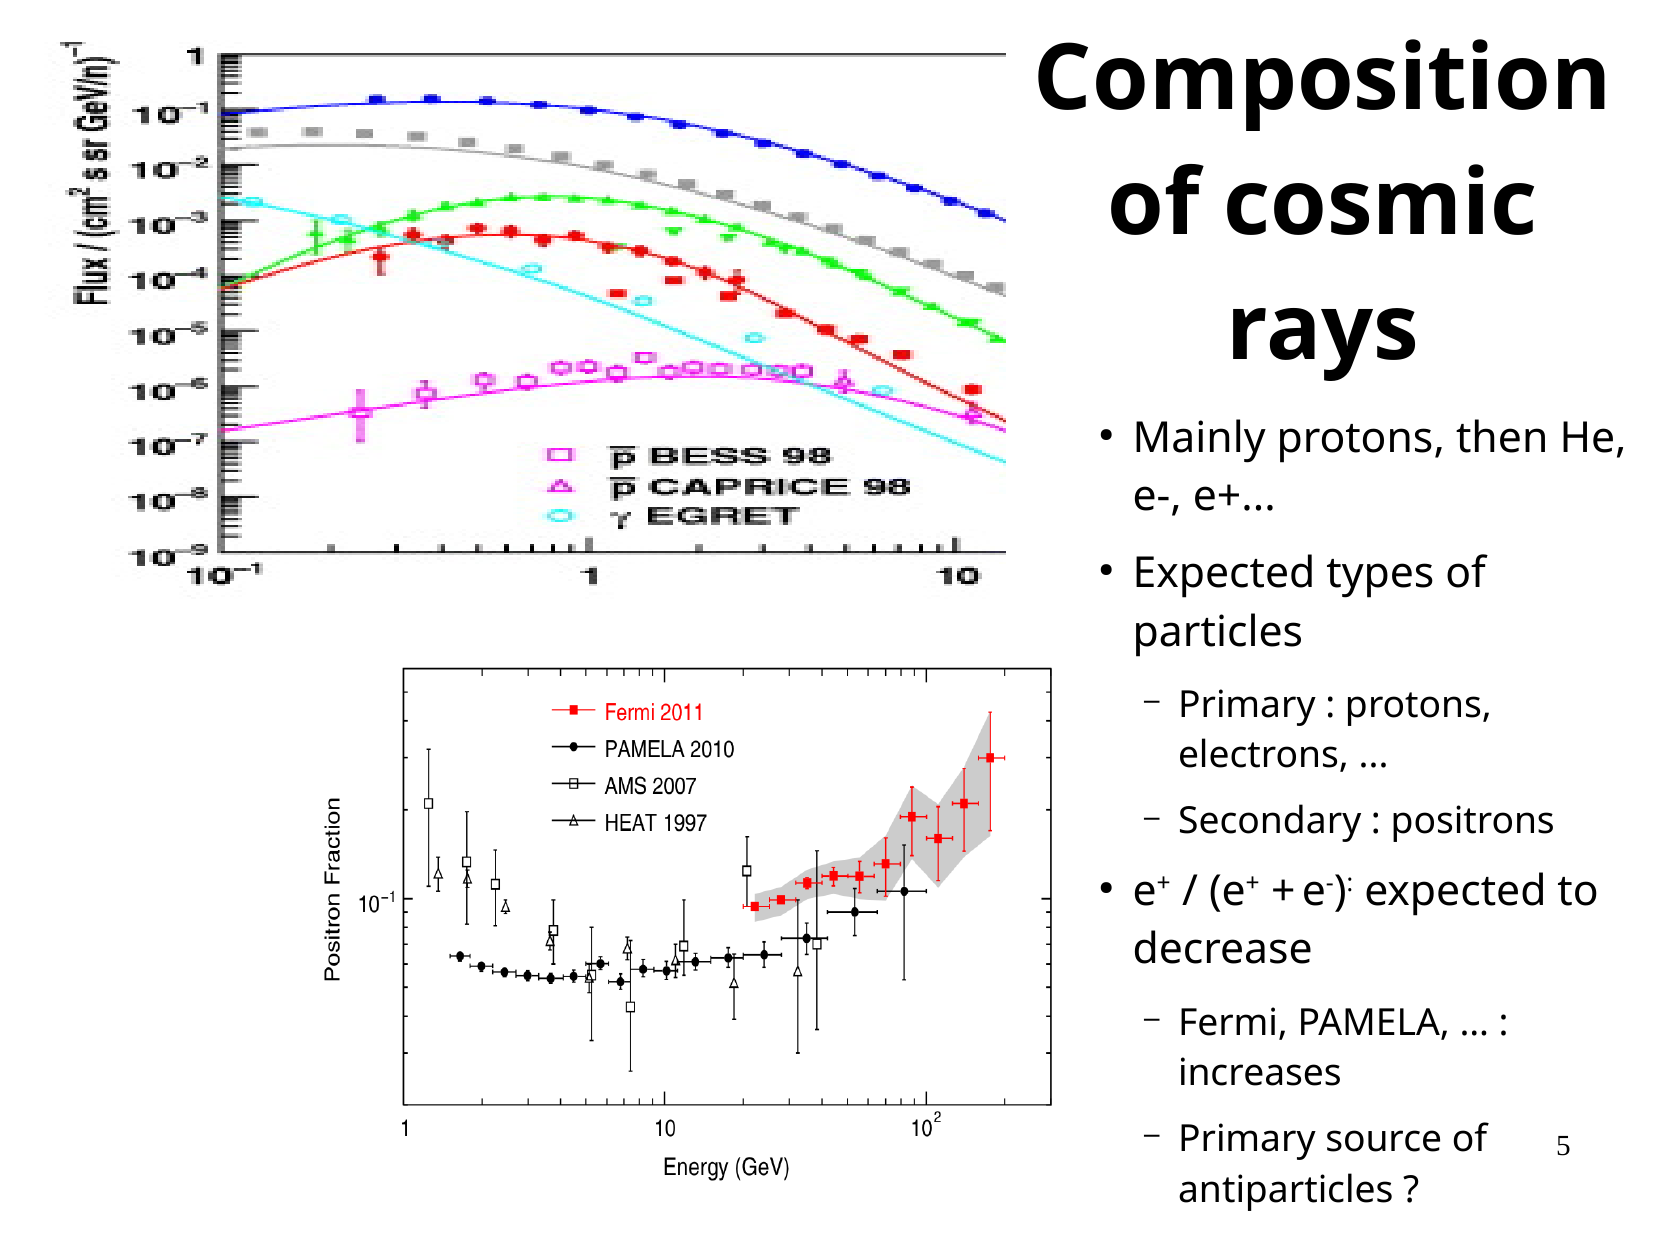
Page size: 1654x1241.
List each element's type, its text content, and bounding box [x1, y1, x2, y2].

list Mainly protons, then He, e-, e+... Expected types of particles Primary : protons, electrons, ... Secondary : positrons e+ / (e+ + e-): expected to decrease Fermi, PAMELA, … : increases Primary source of antiparticles ? [1087, 406, 1628, 1218]
picture [44, 40, 1006, 630]
title Composition of cosmic rays [1023, 14, 1623, 384]
picture [317, 663, 1055, 1187]
